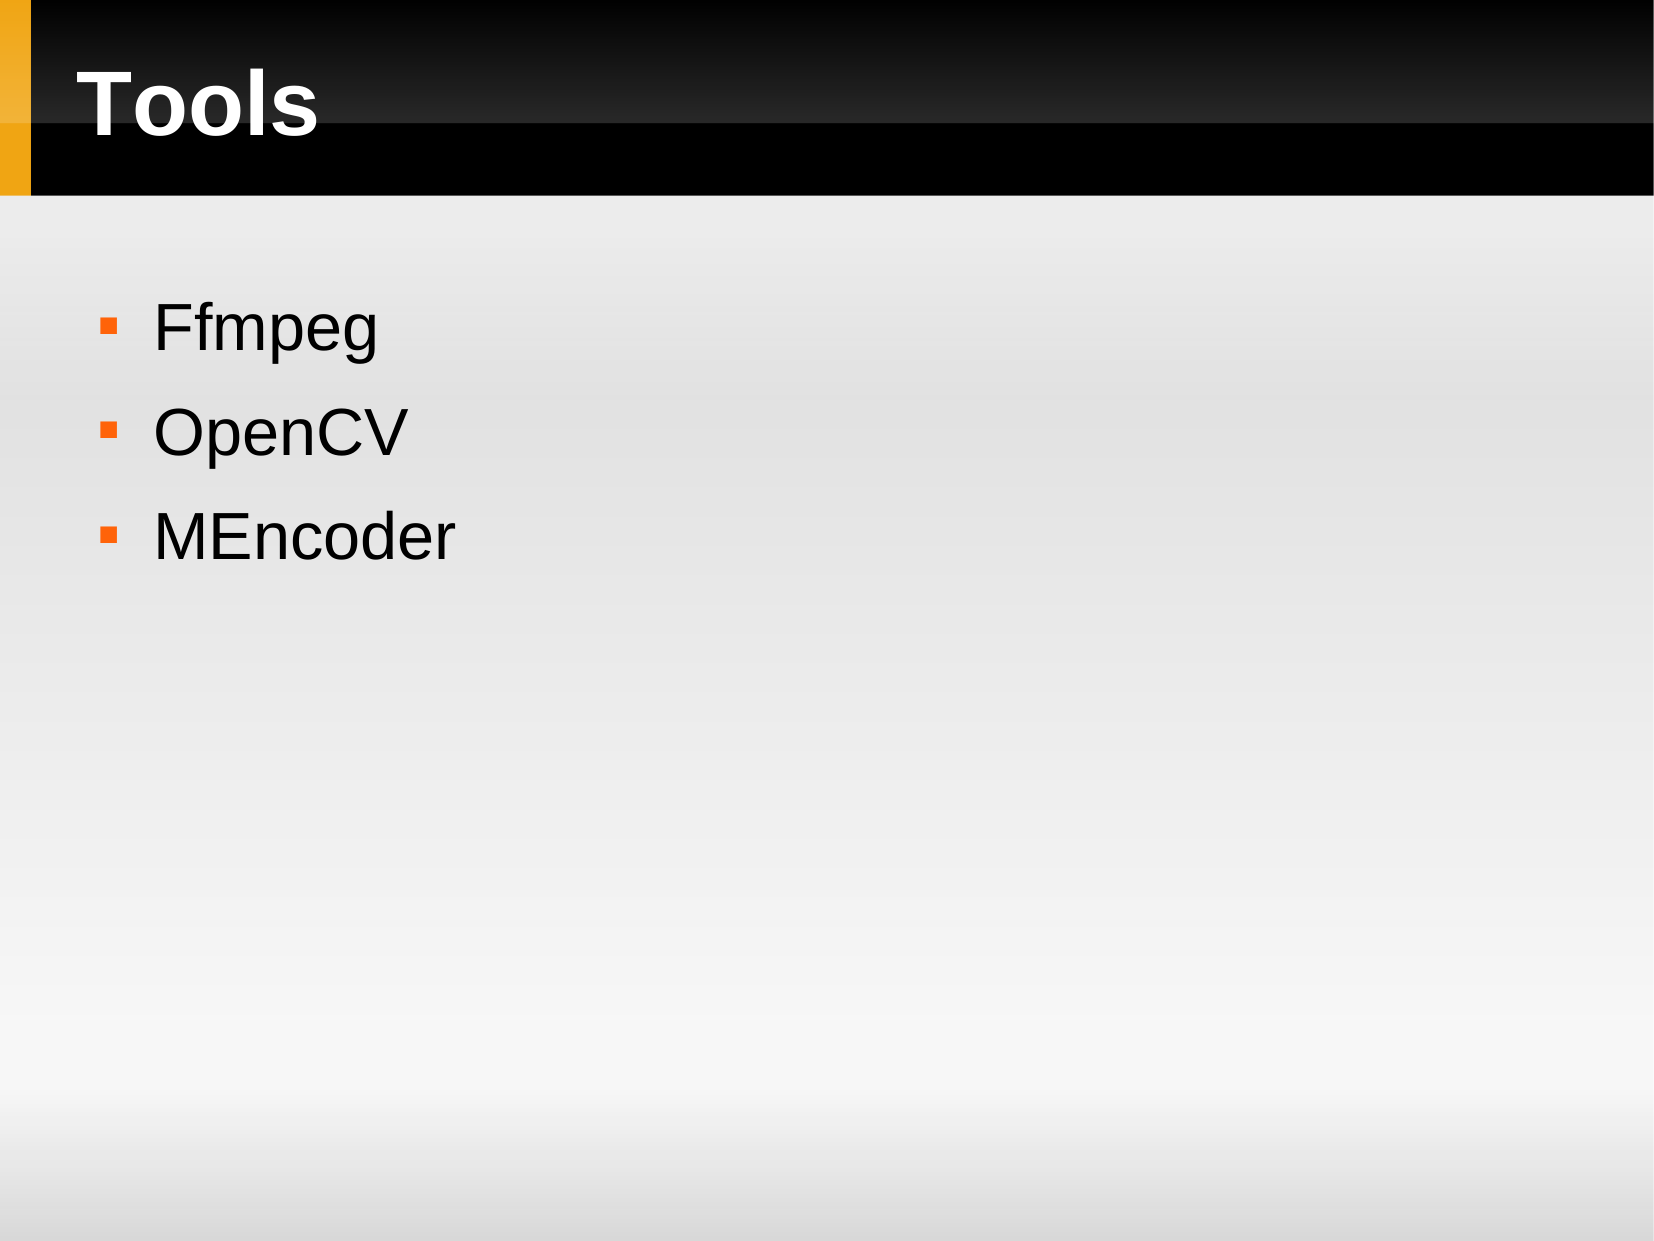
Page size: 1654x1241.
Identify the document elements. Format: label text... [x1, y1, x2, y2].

list Ffmpeg OpenCV MEncoder [82, 290, 1571, 1109]
picture [0, 0, 1654, 1241]
title Tools [76, 0, 1565, 208]
